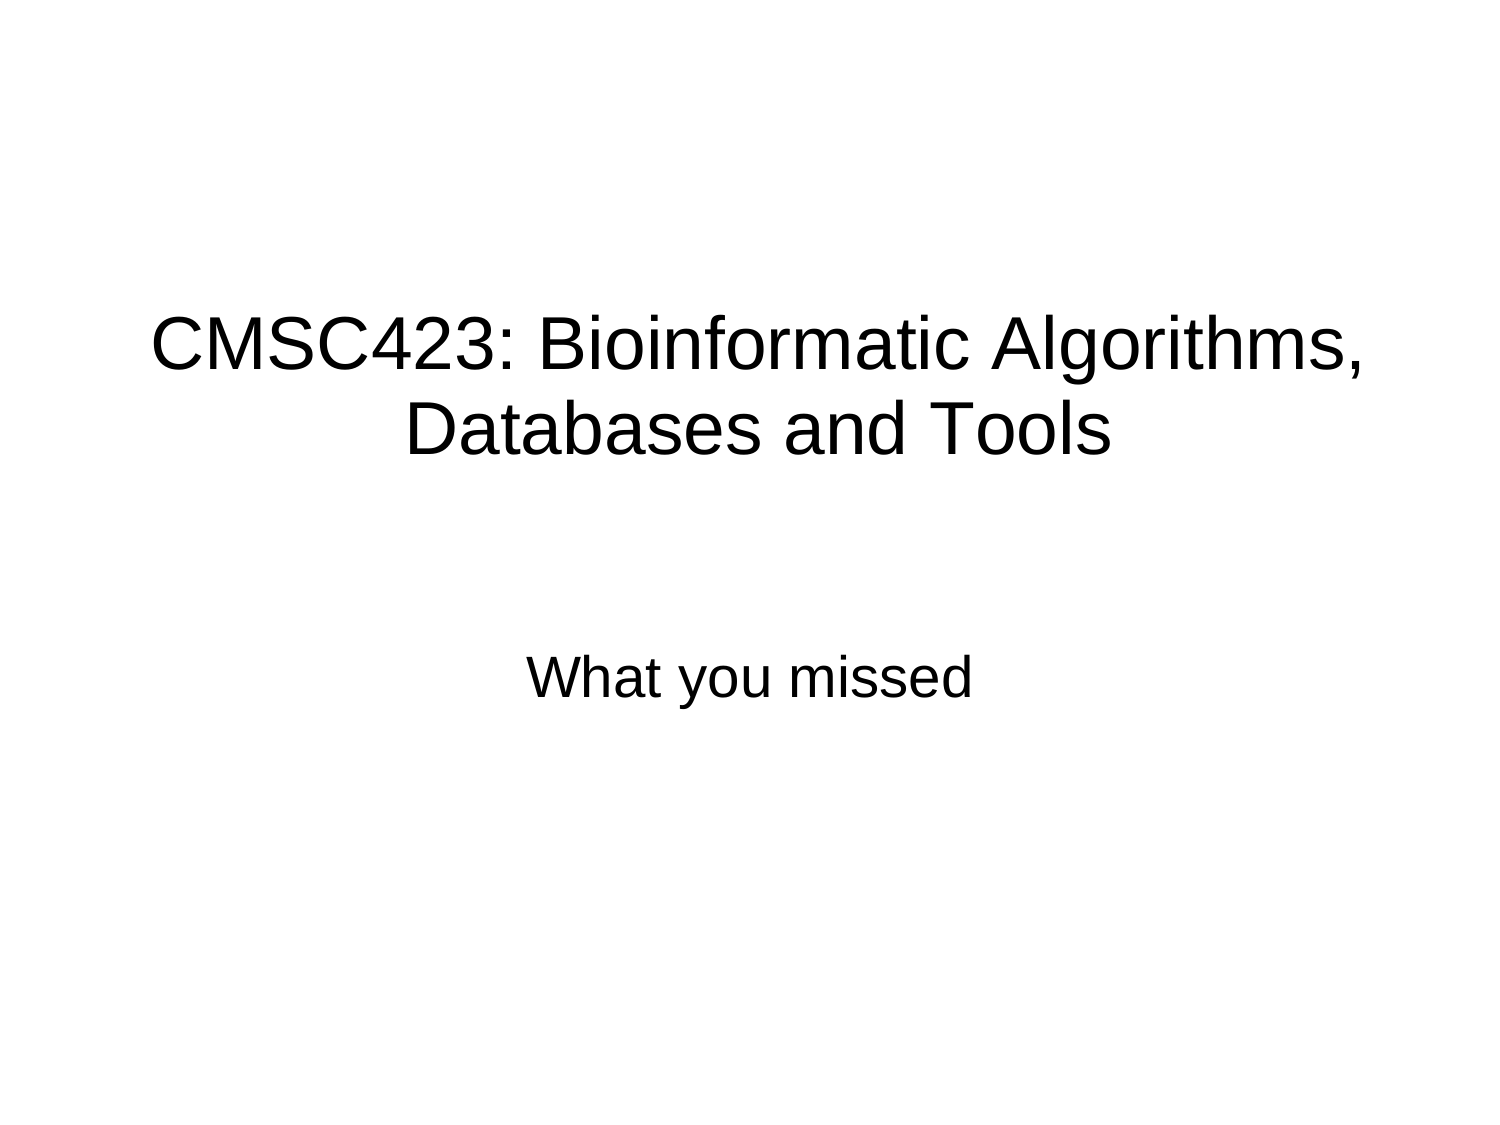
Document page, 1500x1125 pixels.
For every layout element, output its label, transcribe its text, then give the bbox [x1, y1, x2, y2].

subtitle What you missed [225, 637, 1276, 926]
title CMSC423: Bioinformatic Algorithms, Databases and Tools [65, 294, 1453, 646]
